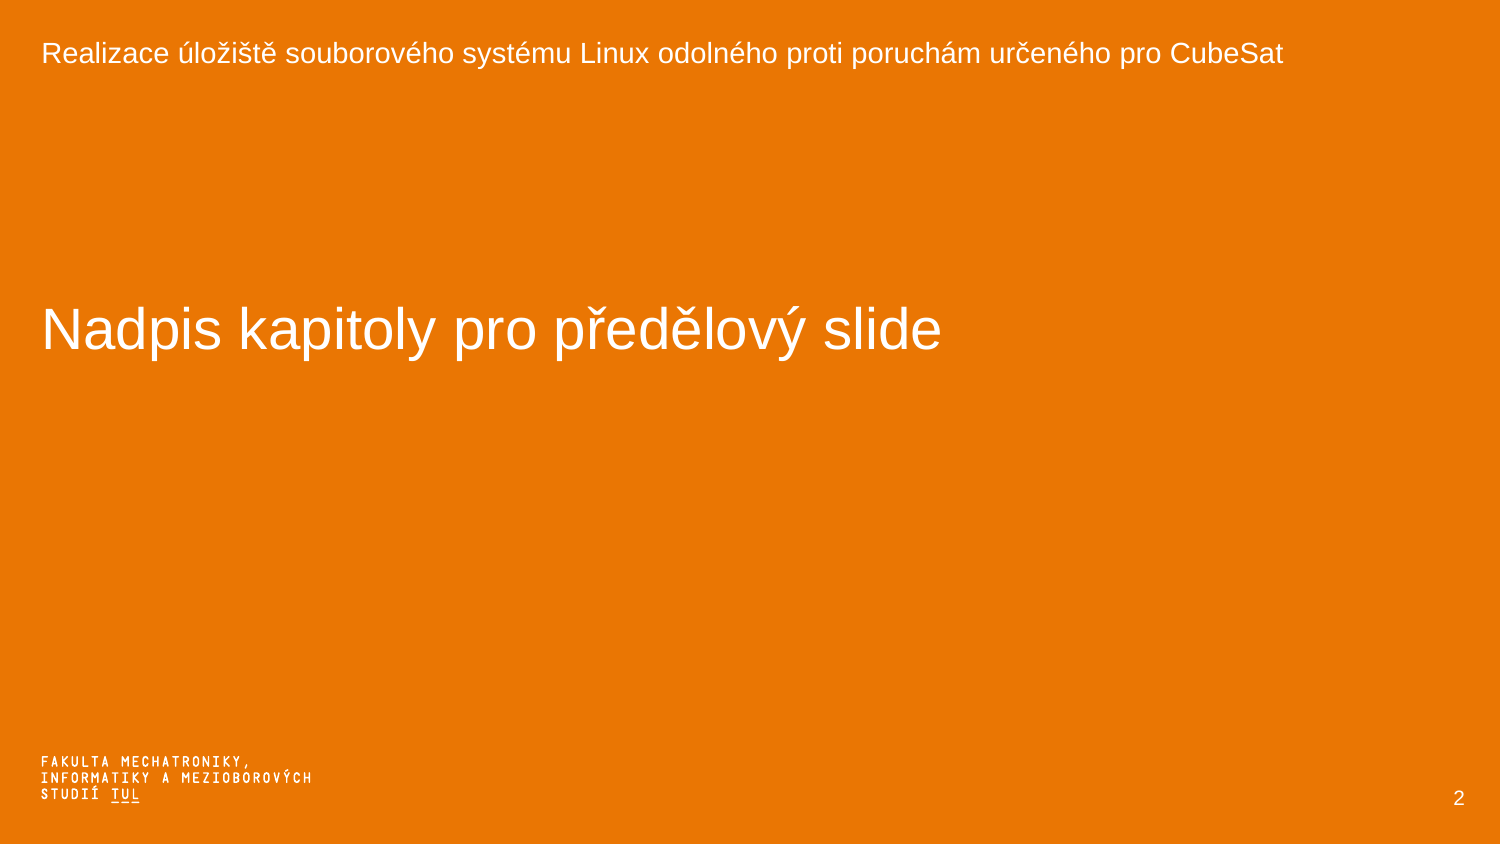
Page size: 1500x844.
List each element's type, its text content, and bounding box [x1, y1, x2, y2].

slide_number <číslo> [1423, 769, 1480, 825]
title Nadpis kapitoly pro předělový slide [41, 275, 1282, 572]
footer Realizace úložiště souborového systému Linux odolného proti poruchám určeného pro CubeSat [41, 34, 1348, 95]
